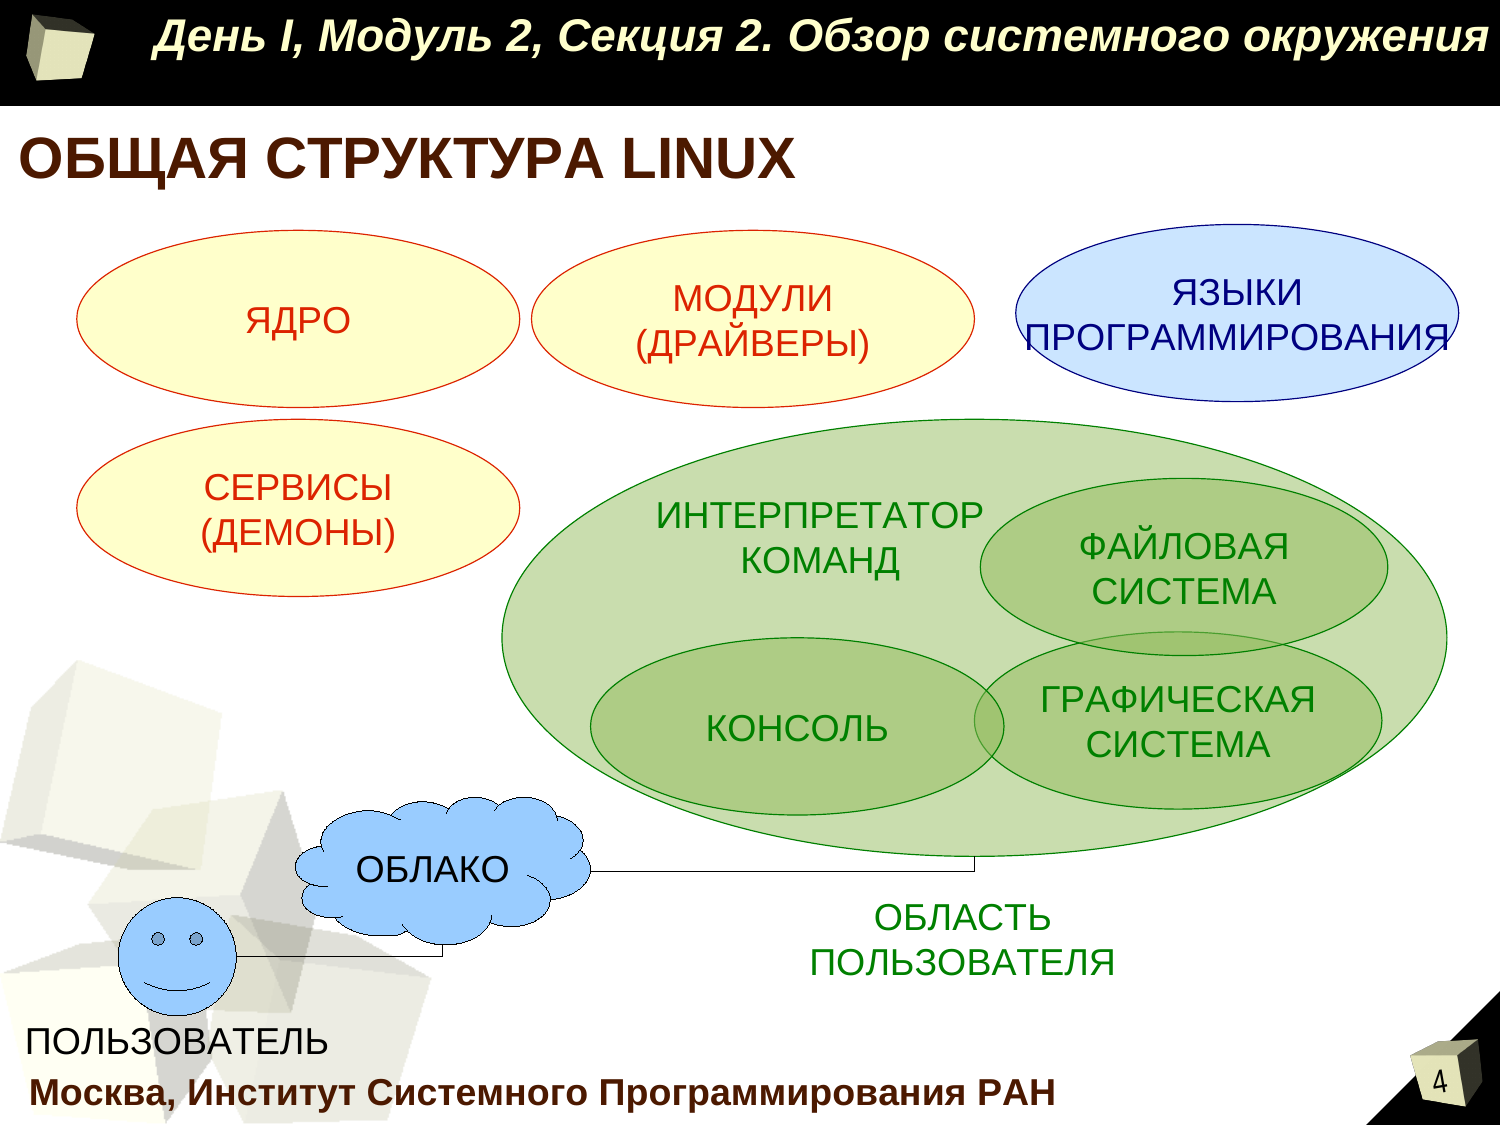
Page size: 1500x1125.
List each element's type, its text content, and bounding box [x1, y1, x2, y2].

text_box СЕРВИСЫ (ДЕМОНЫ) [76, 419, 520, 597]
text_box КОНСОЛЬ [590, 637, 1004, 816]
text_box ЯЗЫКИ ПРОГРАММИРОВАНИЯ [1015, 224, 1459, 402]
text_box ОБЛАКО [295, 797, 591, 945]
text_box МОДУЛИ (ДРАЙВЕРЫ) [531, 230, 975, 408]
text_box ПОЛЬЗОВАТЕЛЬ [118, 897, 237, 1016]
picture [0, 659, 433, 1125]
text_box ОБЩАЯ СТРУКТУРА LINUX [4, 112, 1500, 198]
text_box ФАЙЛОВАЯ СИСТЕМА [980, 478, 1388, 656]
text_box ОБЛАСТЬ ПОЛЬЗОВАТЕЛЯ [738, 885, 1188, 991]
picture [423, 1088, 433, 1102]
text_box ИНТЕРПРЕТАТОР КОМАНД [501, 419, 1447, 857]
text_box ГРАФИЧЕСКАЯ СИСТЕМА [986, 643, 1382, 810]
text_box ЯДРО [76, 230, 520, 408]
